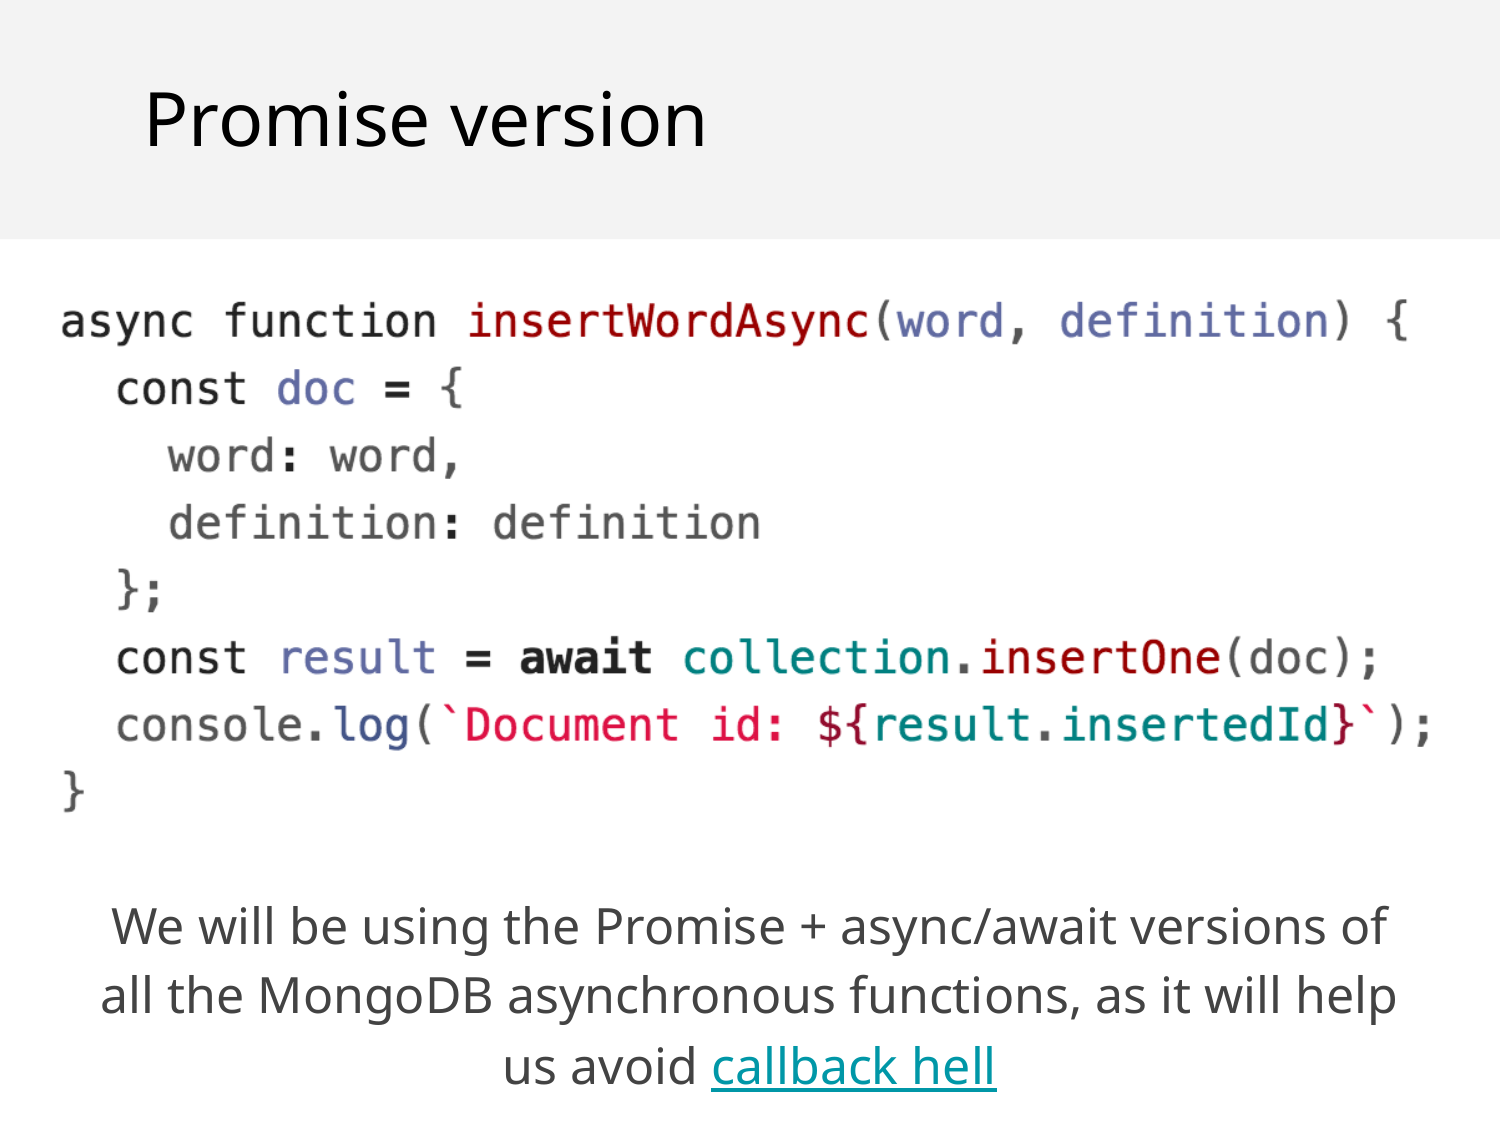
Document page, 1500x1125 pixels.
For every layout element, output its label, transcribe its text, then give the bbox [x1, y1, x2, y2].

list We will be using the Promise + async/await versions of all the MongoDB asynchronous functions, as it will help us avoid callback hell [75, 870, 1425, 1044]
picture [24, 287, 1475, 838]
title Promise version [128, 56, 1372, 183]
